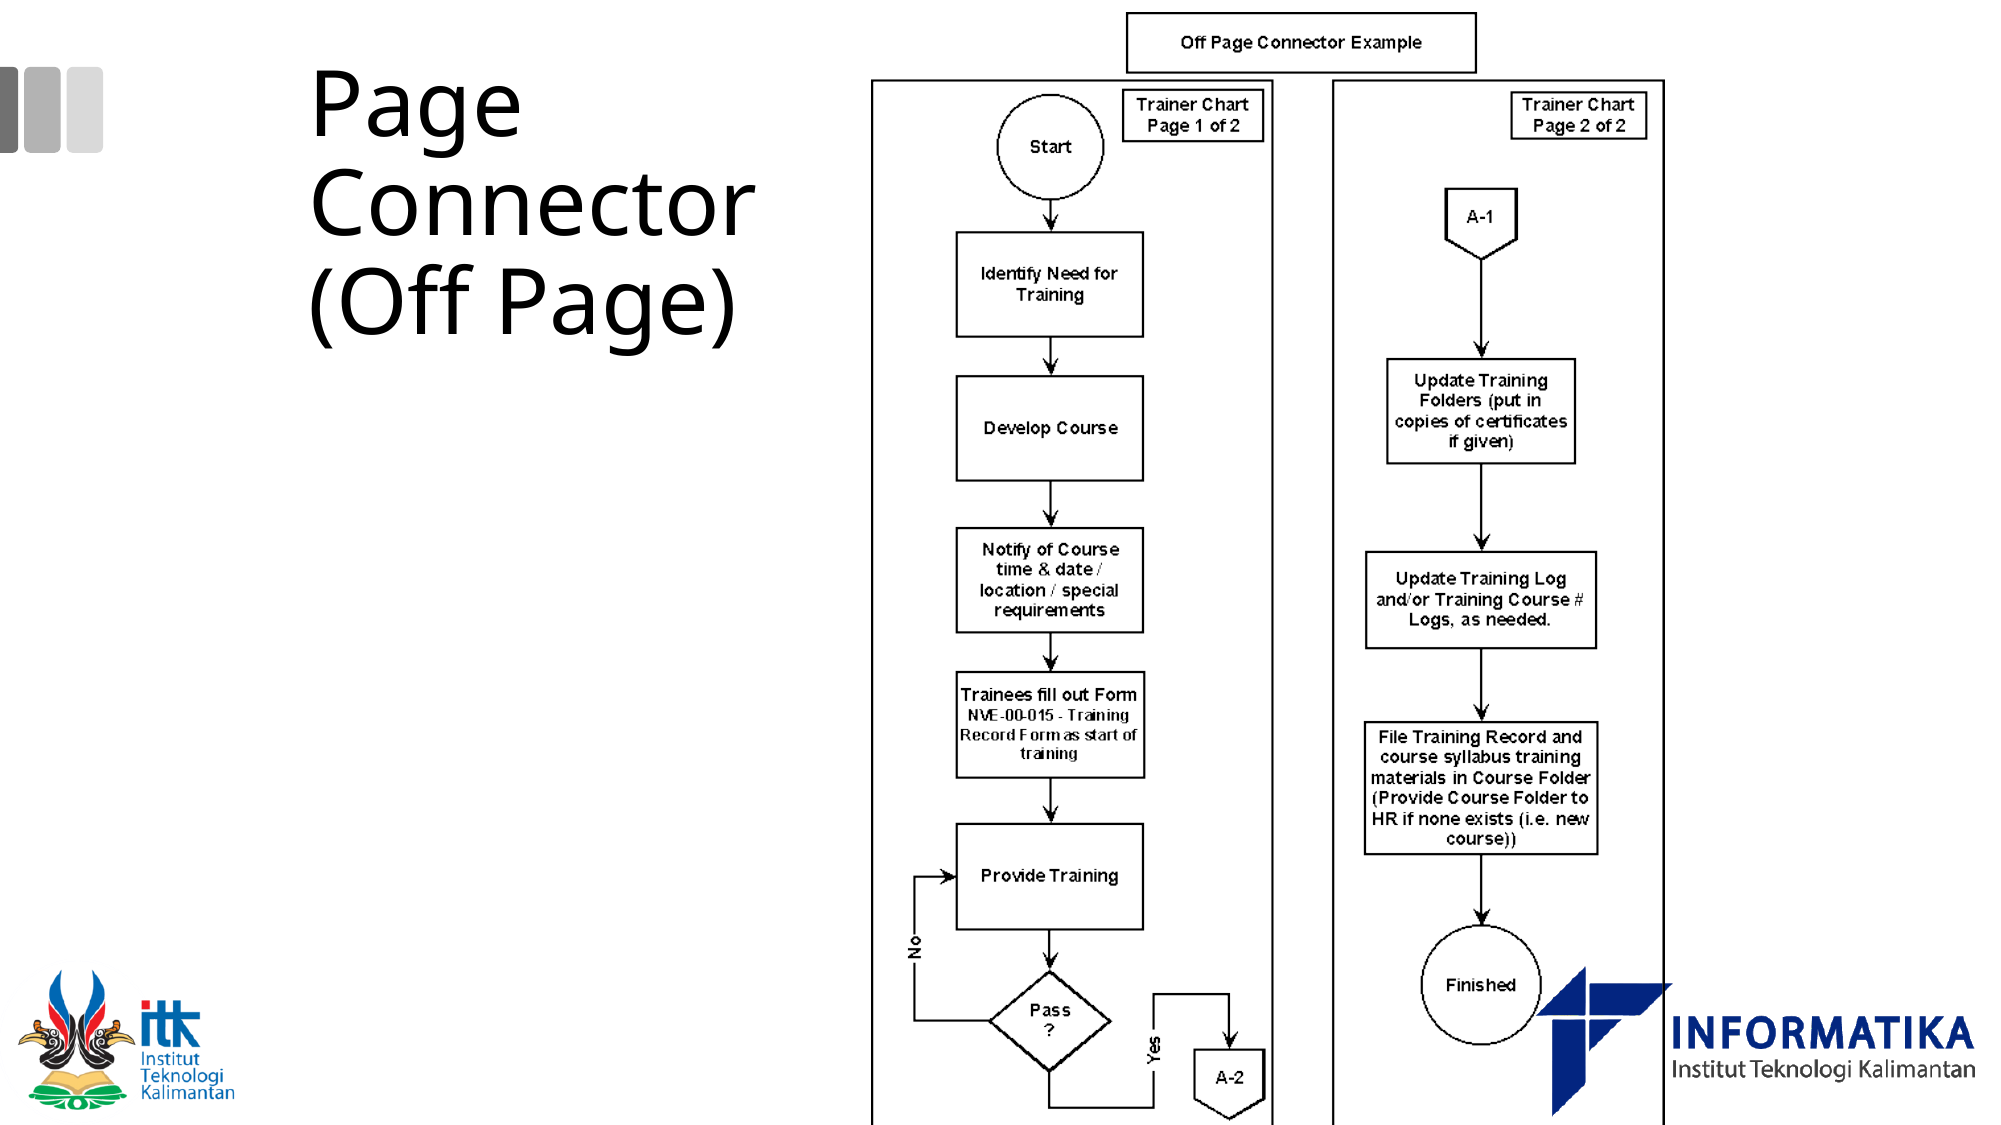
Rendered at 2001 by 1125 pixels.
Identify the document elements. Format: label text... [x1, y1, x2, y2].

title Page Connector (Off Page) [293, 120, 815, 292]
picture [0, 935, 253, 1125]
picture [871, 12, 1976, 1125]
